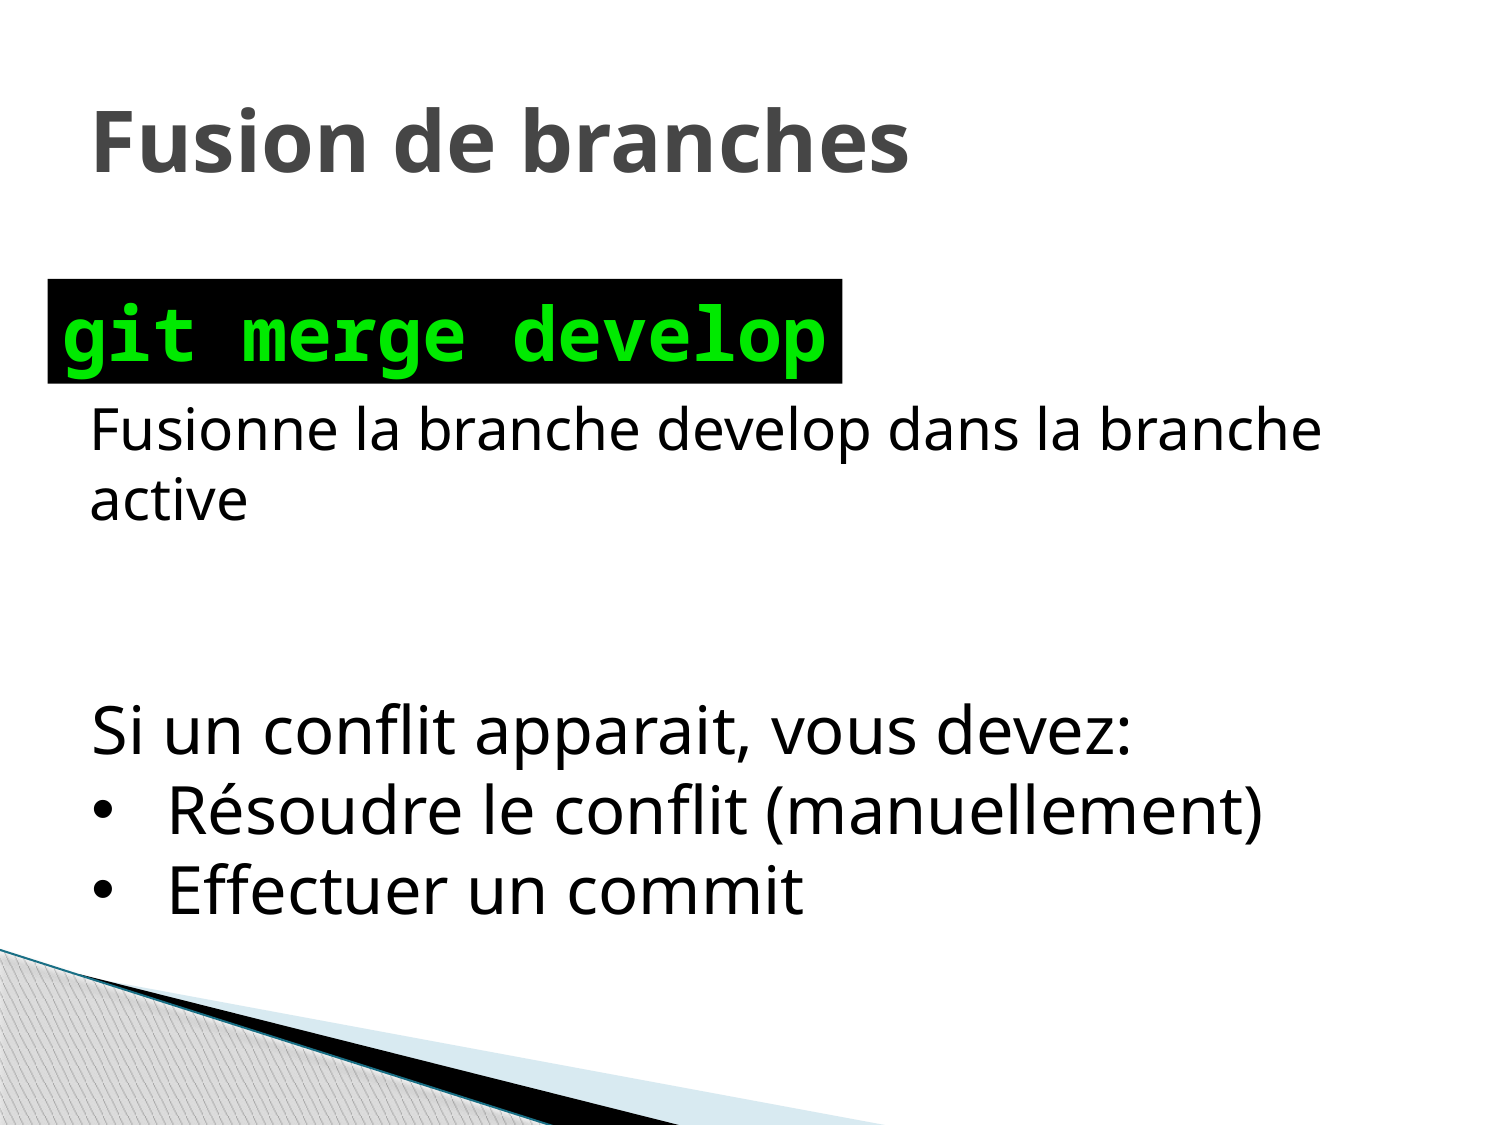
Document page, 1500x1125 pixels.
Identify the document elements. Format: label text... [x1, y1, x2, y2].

text_box git merge develop [47, 278, 843, 384]
text_box Fusionne la branche develop dans la branche active [75, 384, 1400, 540]
text_box Si un conflit apparait, vous devez: Résoudre le conflit (manuellement) Effectuer un commit [76, 680, 1388, 936]
title Fusion de branches [75, 45, 1425, 233]
